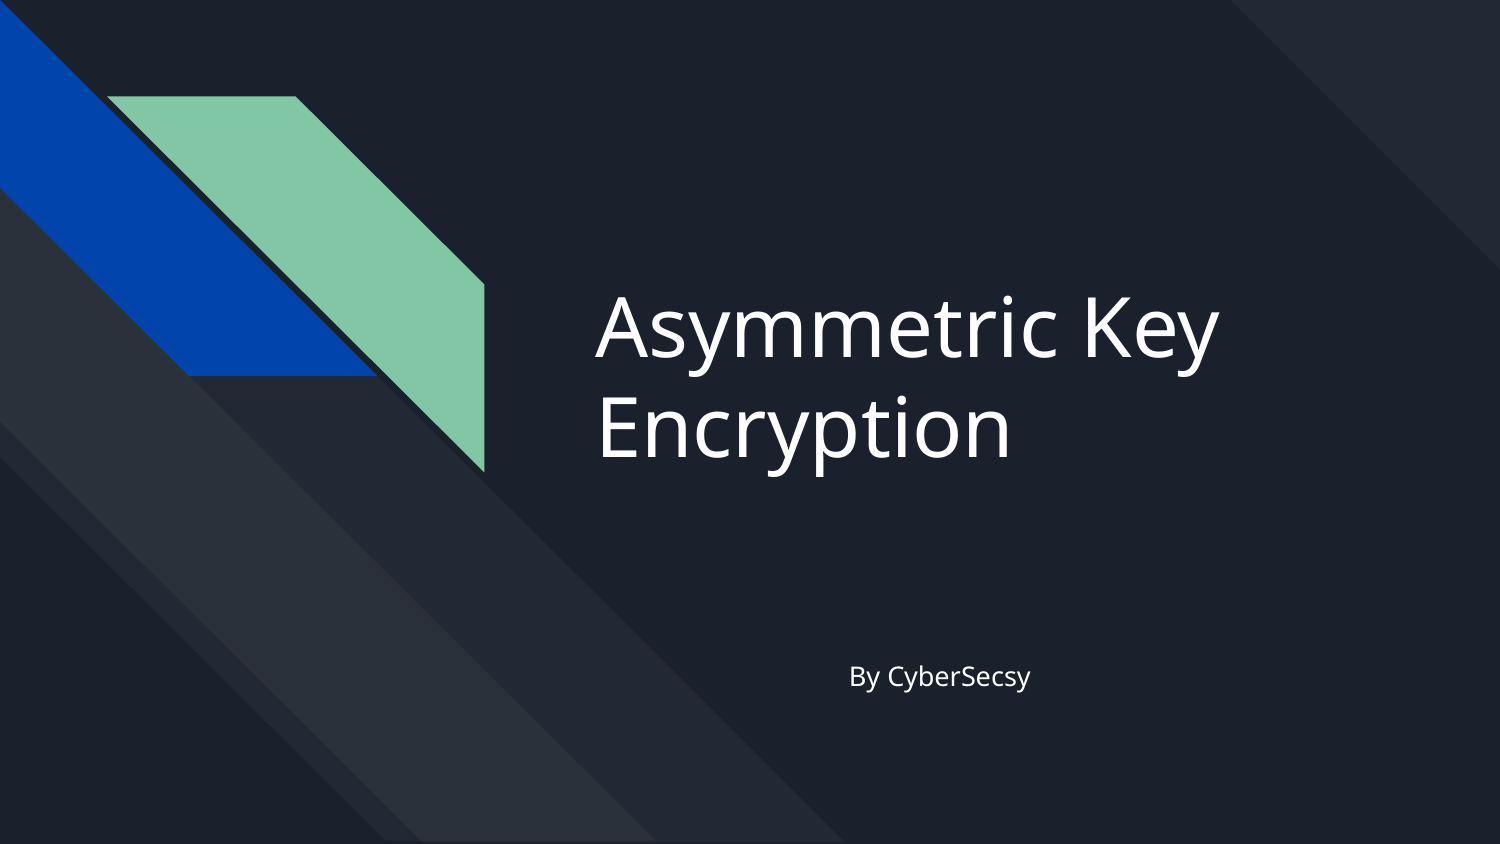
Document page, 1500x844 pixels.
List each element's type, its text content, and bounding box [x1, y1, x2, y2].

subtitle By CyberSecsy [833, 643, 1404, 727]
title Asymmetric Key Encryption [580, 258, 1404, 518]
